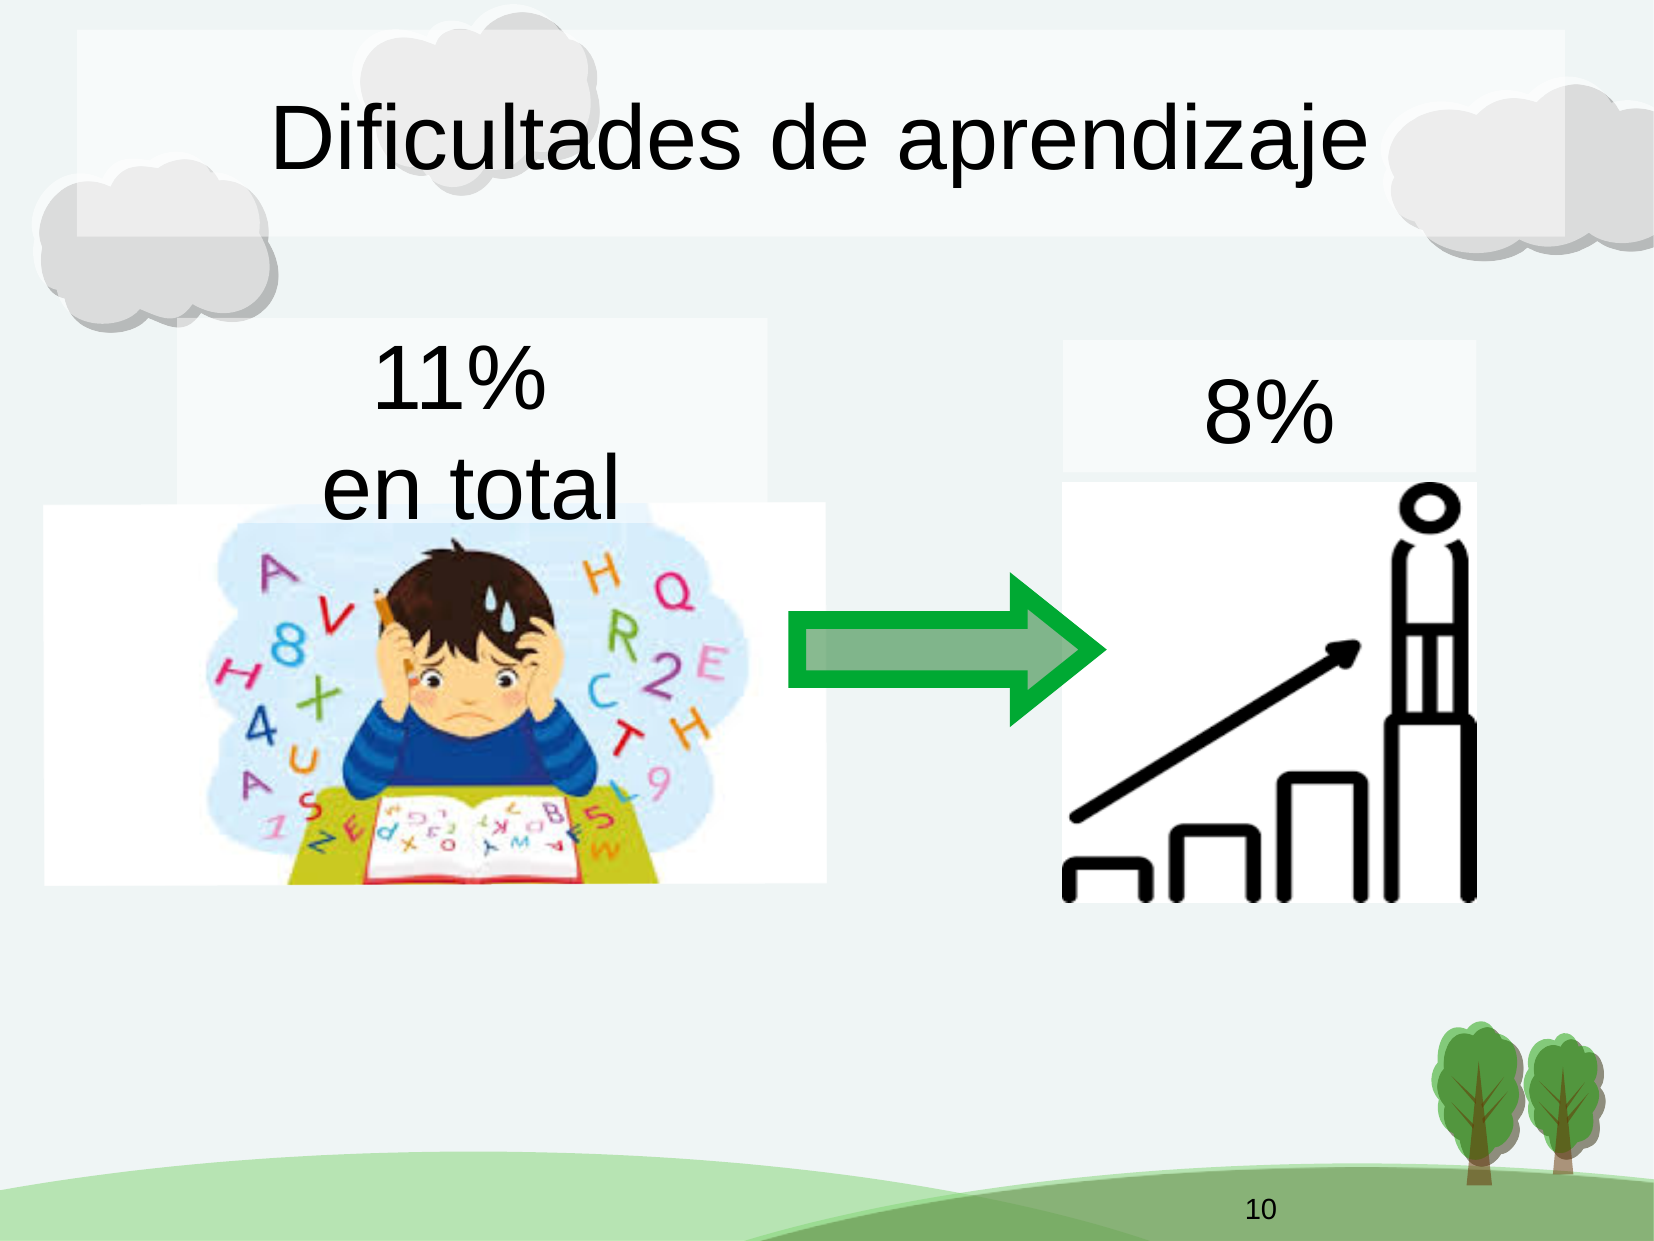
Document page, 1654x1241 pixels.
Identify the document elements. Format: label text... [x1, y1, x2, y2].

title Dificultades de aprendizaje [76, 29, 1565, 237]
text_box [1244, 1190, 1630, 1241]
picture [1062, 482, 1477, 903]
picture [42, 501, 827, 886]
text_box [797, 590, 1093, 709]
title 8% [1062, 340, 1477, 473]
title 11% en total [177, 317, 768, 523]
